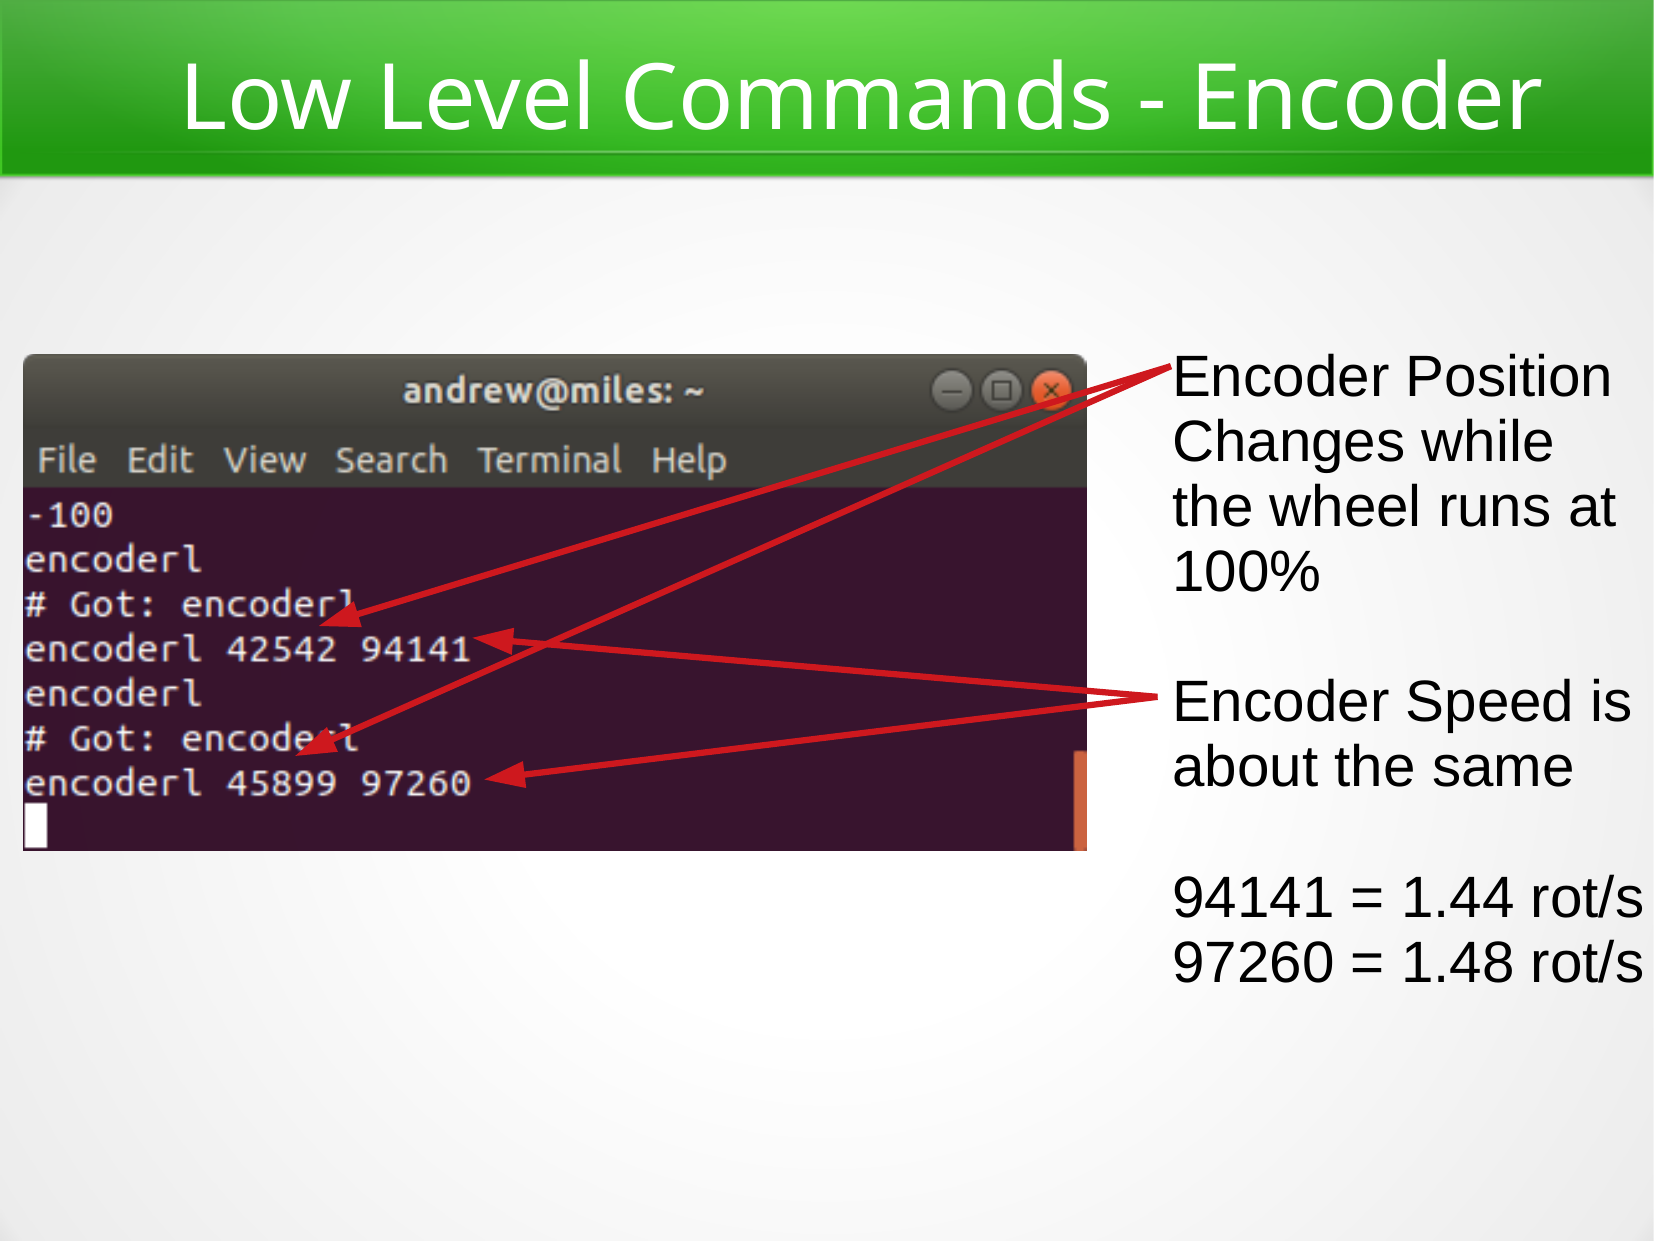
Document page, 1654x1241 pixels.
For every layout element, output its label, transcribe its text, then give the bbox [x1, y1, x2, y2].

text_box Encoder Position Changes while the wheel runs at 100% Encoder Speed is about the same 94141 = 1.44 rot/s 97260 = 1.48 rot/s [1157, 271, 1654, 1241]
picture [0, 0, 1654, 1241]
picture [562, 377, 1157, 693]
title Low Level Commands - Encoder [118, 23, 1607, 166]
picture [512, 645, 530, 655]
